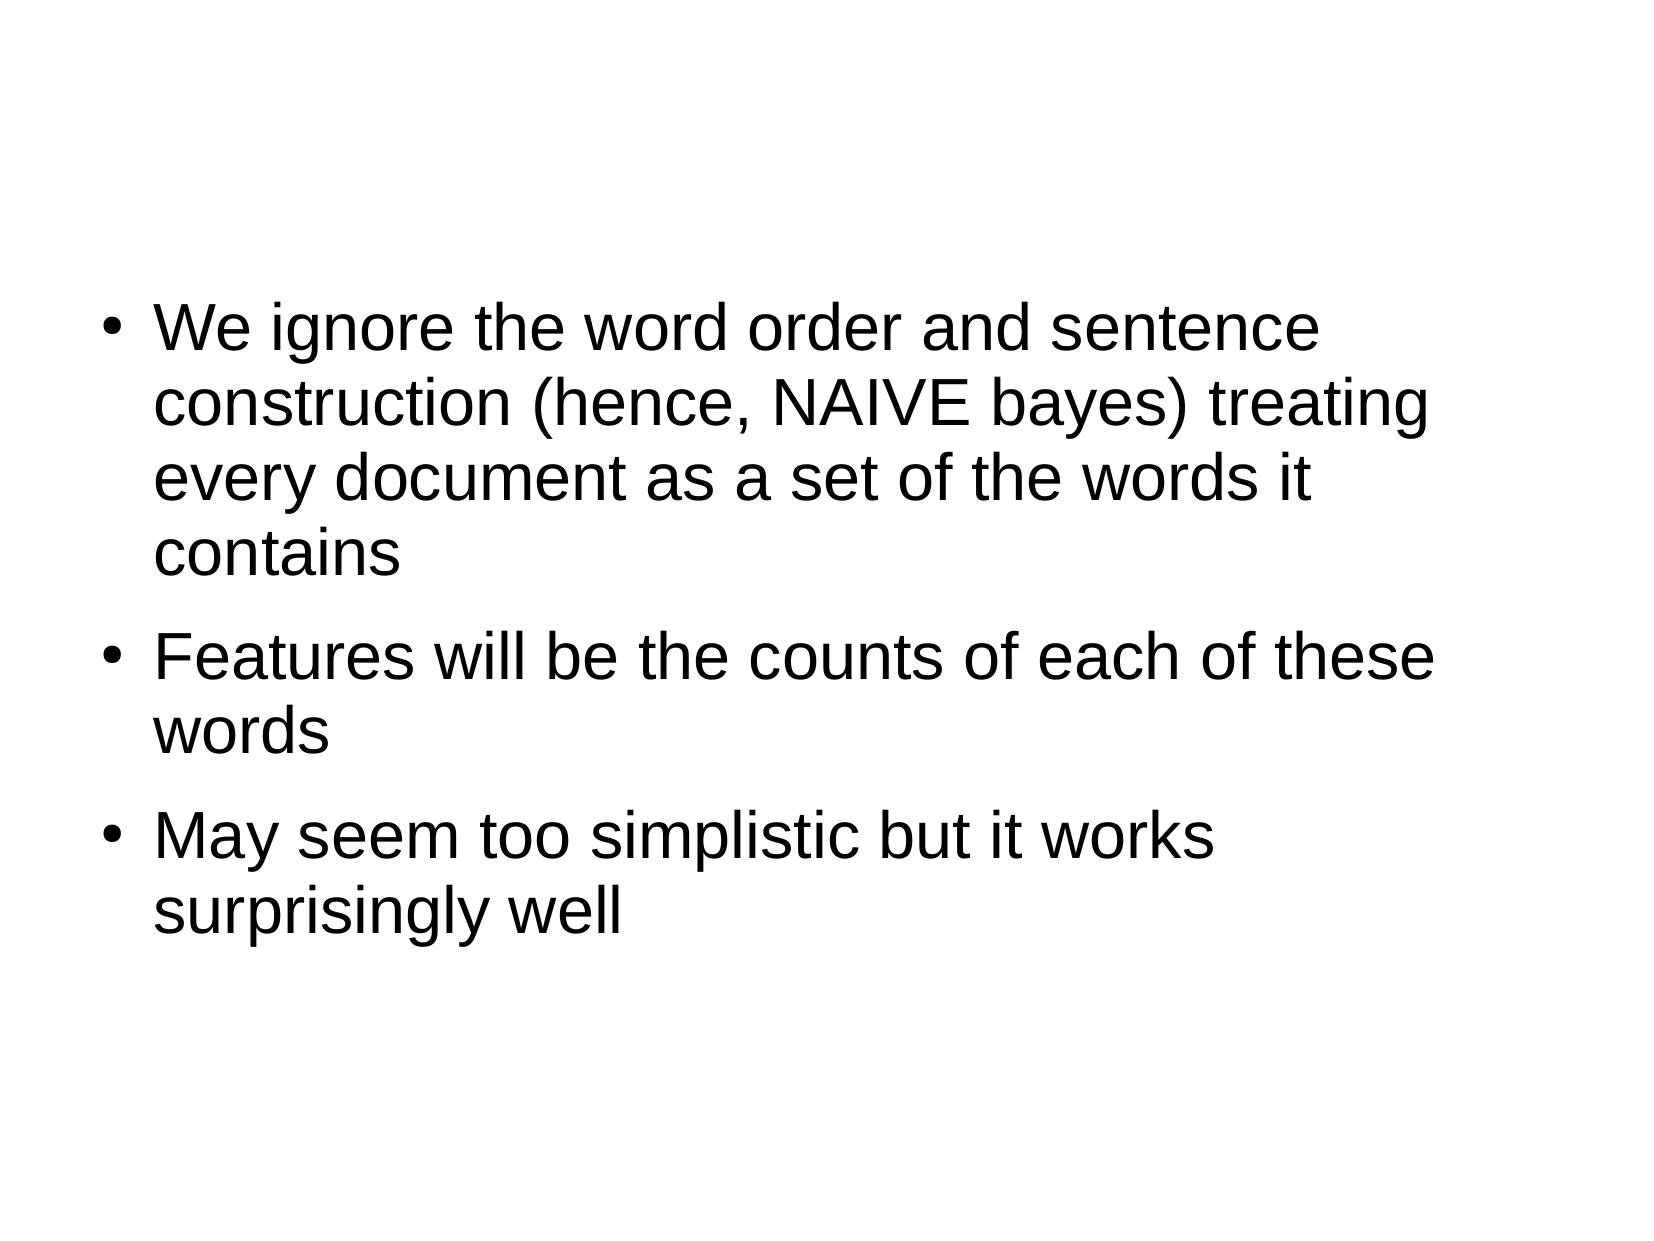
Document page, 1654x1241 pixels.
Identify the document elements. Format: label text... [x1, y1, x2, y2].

list We ignore the word order and sentence construction (hence, NAIVE bayes) treating every document as a set of the words it contains Features will be the counts of each of these words May seem too simplistic but it works surprisingly well [82, 290, 1571, 1010]
